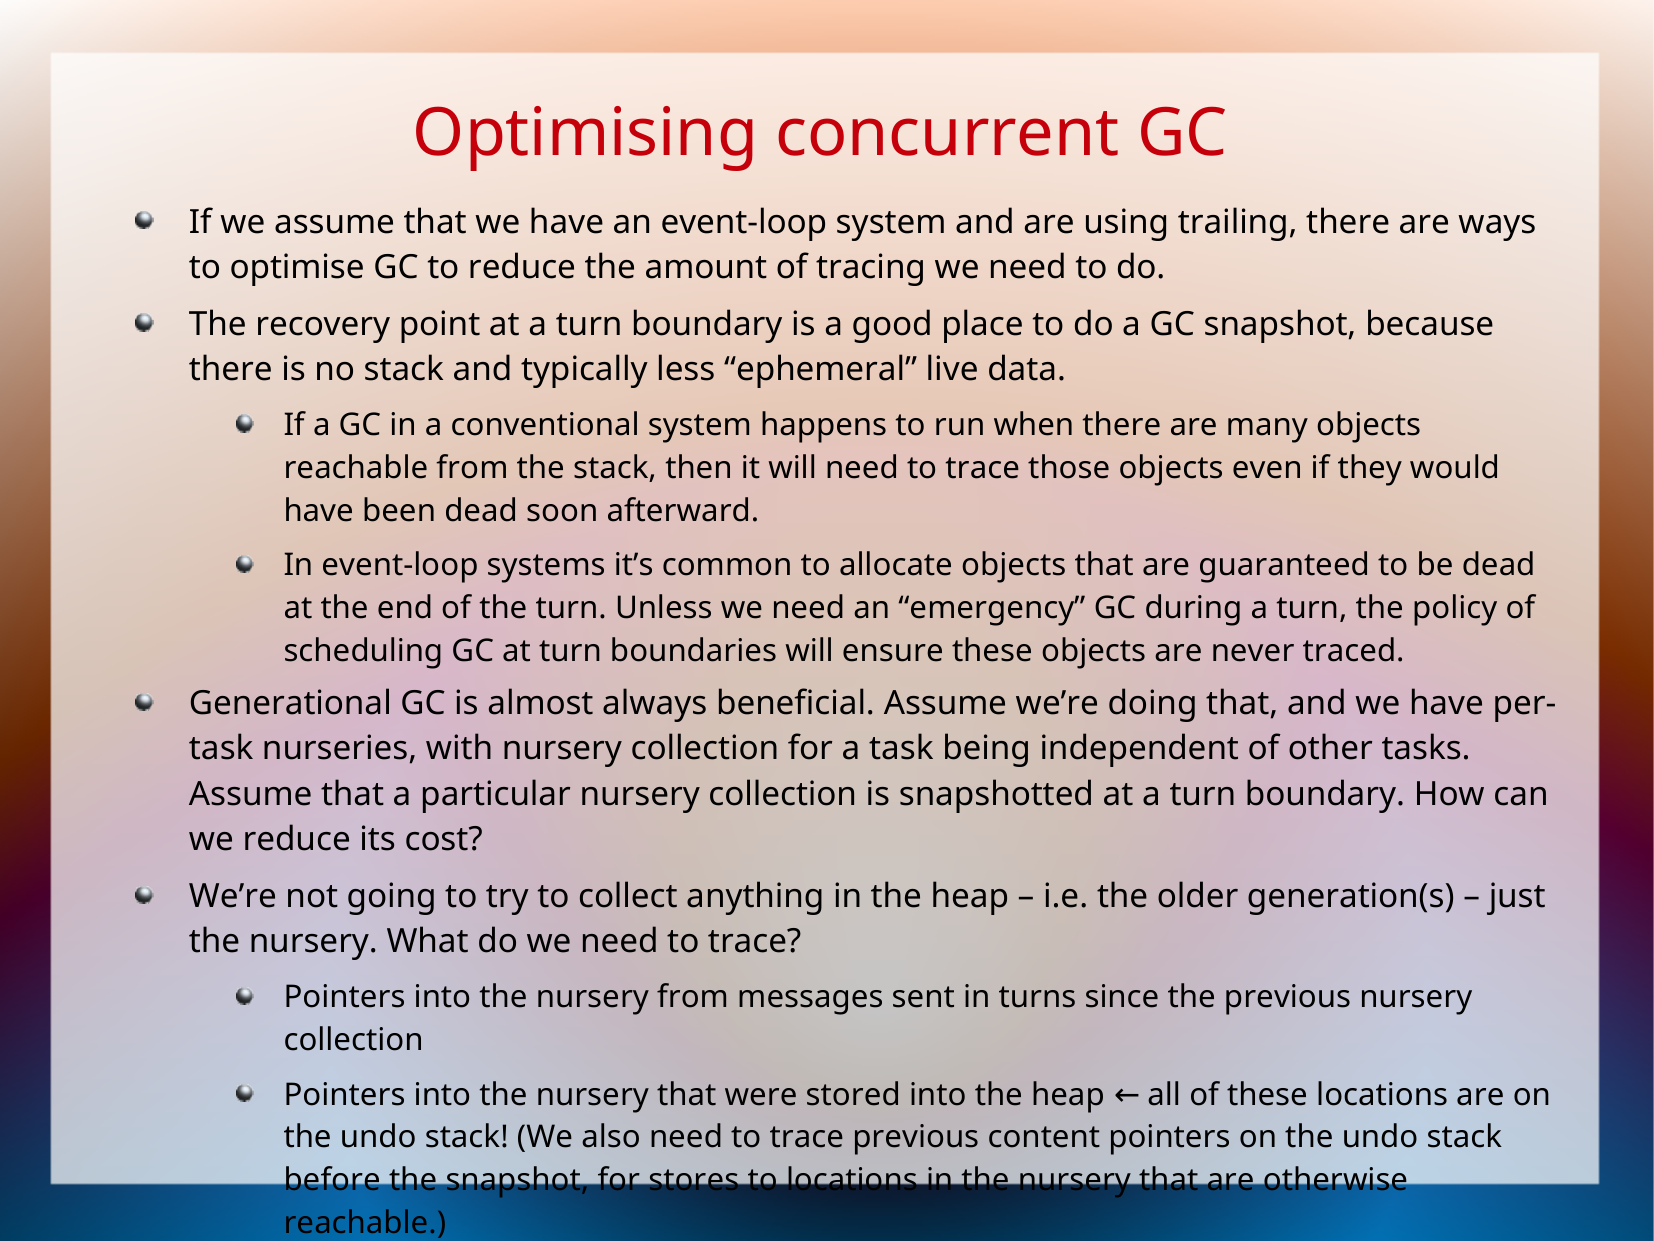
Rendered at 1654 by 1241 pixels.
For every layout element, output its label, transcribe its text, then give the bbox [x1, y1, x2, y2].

list If we assume that we have an event-loop system and are using trailing, there are ways to optimise GC to reduce the amount of tracing we need to do. The recovery point at a turn boundary is a good place to do a GC snapshot, because there is no stack and typically less “ephemeral” live data. If a GC in a conventional system happens to run when there are many objects reachable from the stack, then it will need to trace those objects even if they would have been dead soon afterward. In event-loop systems it’s common to allocate objects that are guaranteed to be dead at the end of the turn. Unless we need an “emergency” GC during a turn, the policy of scheduling GC at turn boundaries will ensure these objects are never traced. Generational GC is almost always beneficial. Assume we’re doing that, and we have per-task nurseries, with nursery collection for a task being independent of other tasks. Assume that a particular nursery collection is snapshotted at a turn boundary. How can we reduce its cost? We’re not going to try to collect anything in the heap – i.e. the older generation(s) – just the nursery. What do we need to trace? Pointers into the nursery from messages sent in turns since the previous nursery collection Pointers into the nursery that were stored into the heap ← all of these locations are on the undo stack! (We also need to trace previous content pointers on the undo stack before the snapshot, for stores to locations in the nursery that are otherwise reachable.) So, for a nursery GC we concurrently trace: sent messages; undo entries from before the snapshot corresponding to heap locations or reachable from other live nursery objects; all undo entries after the snapshot. To finish we ask the task to stop and trace any remaining undo entries added while it was stopping; then we restart it. [118, 197, 1565, 1152]
title Optimising concurrent GC [76, 59, 1565, 200]
picture [0, 0, 1654, 1241]
